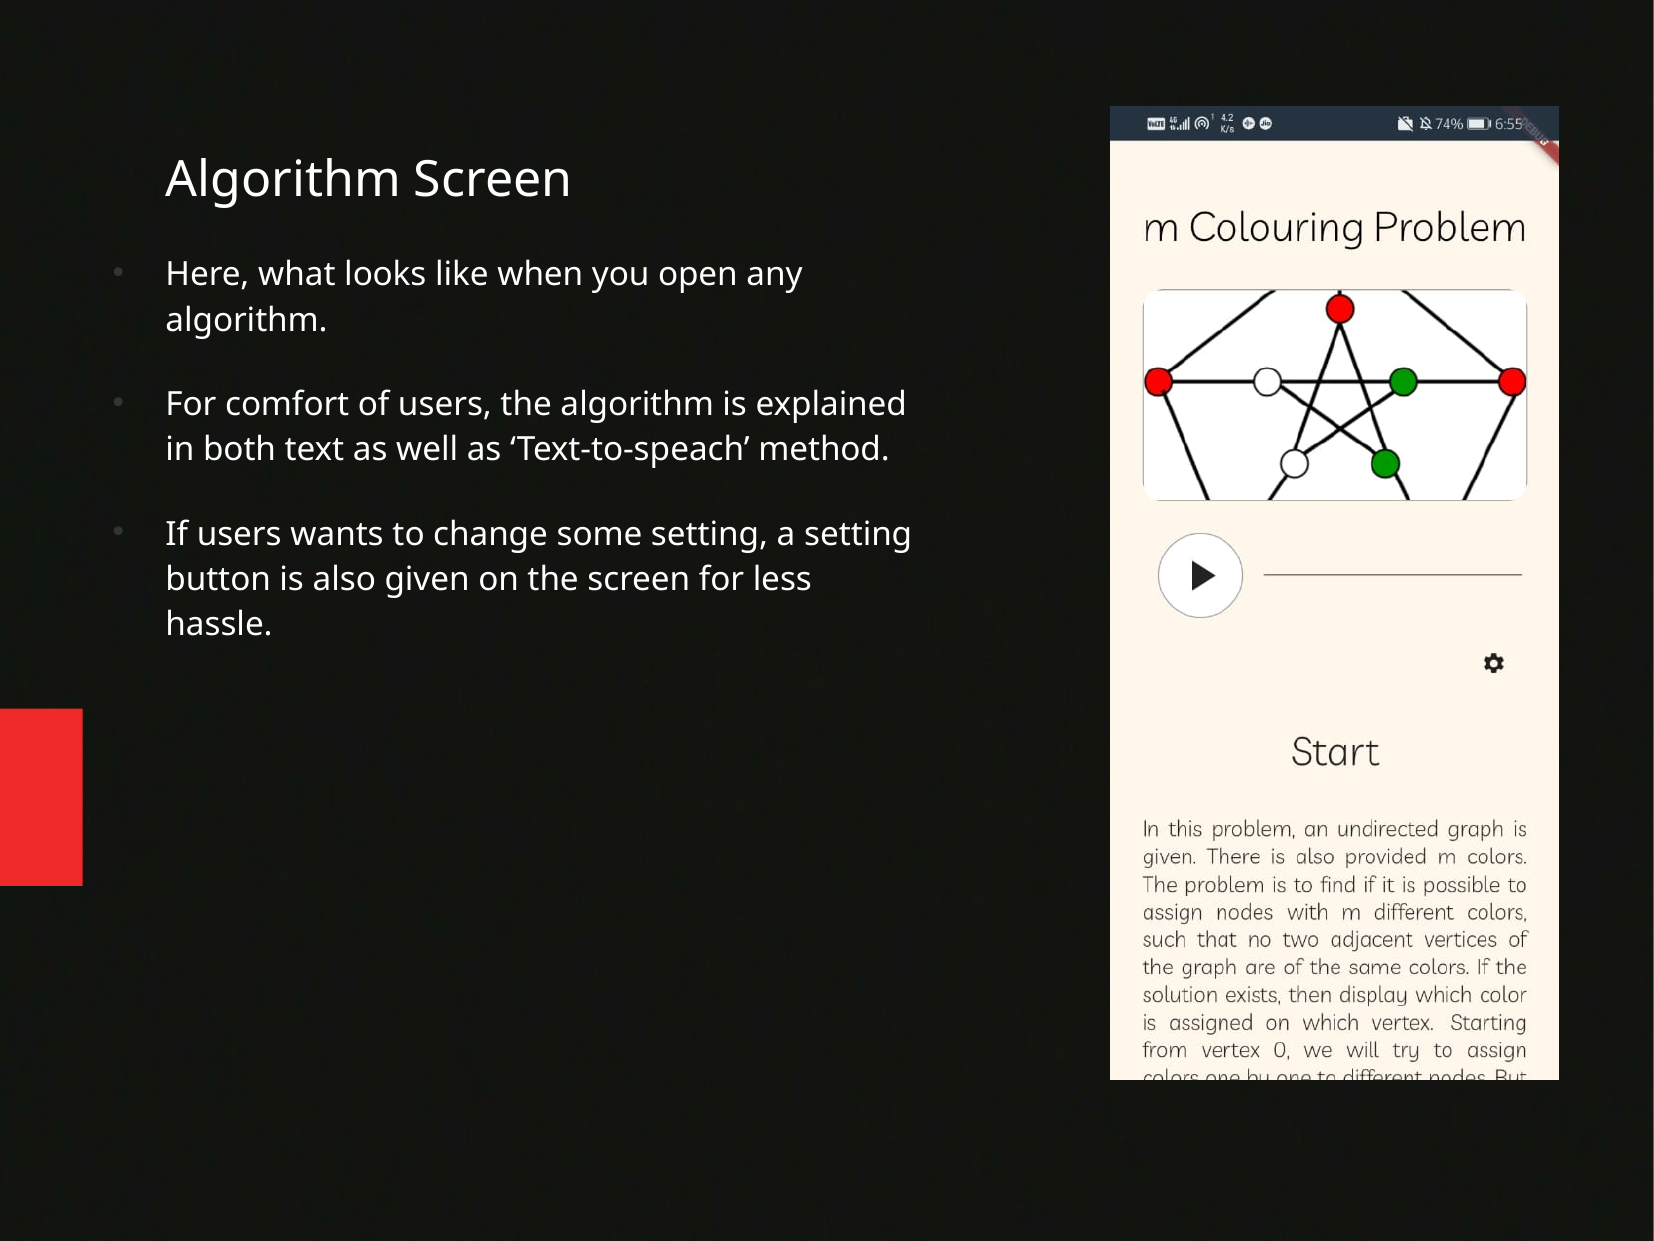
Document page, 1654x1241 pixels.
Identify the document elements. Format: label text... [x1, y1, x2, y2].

picture [0, 0, 1654, 1241]
list Algorithm Screen Here, what looks like when you open any algorithm. For comfort of users, the algorithm is explained in both text as well as ‘Text-to-speach’ method. If users wants to change some setting, a setting button is also given on the screen for less hassle. [94, 142, 922, 863]
